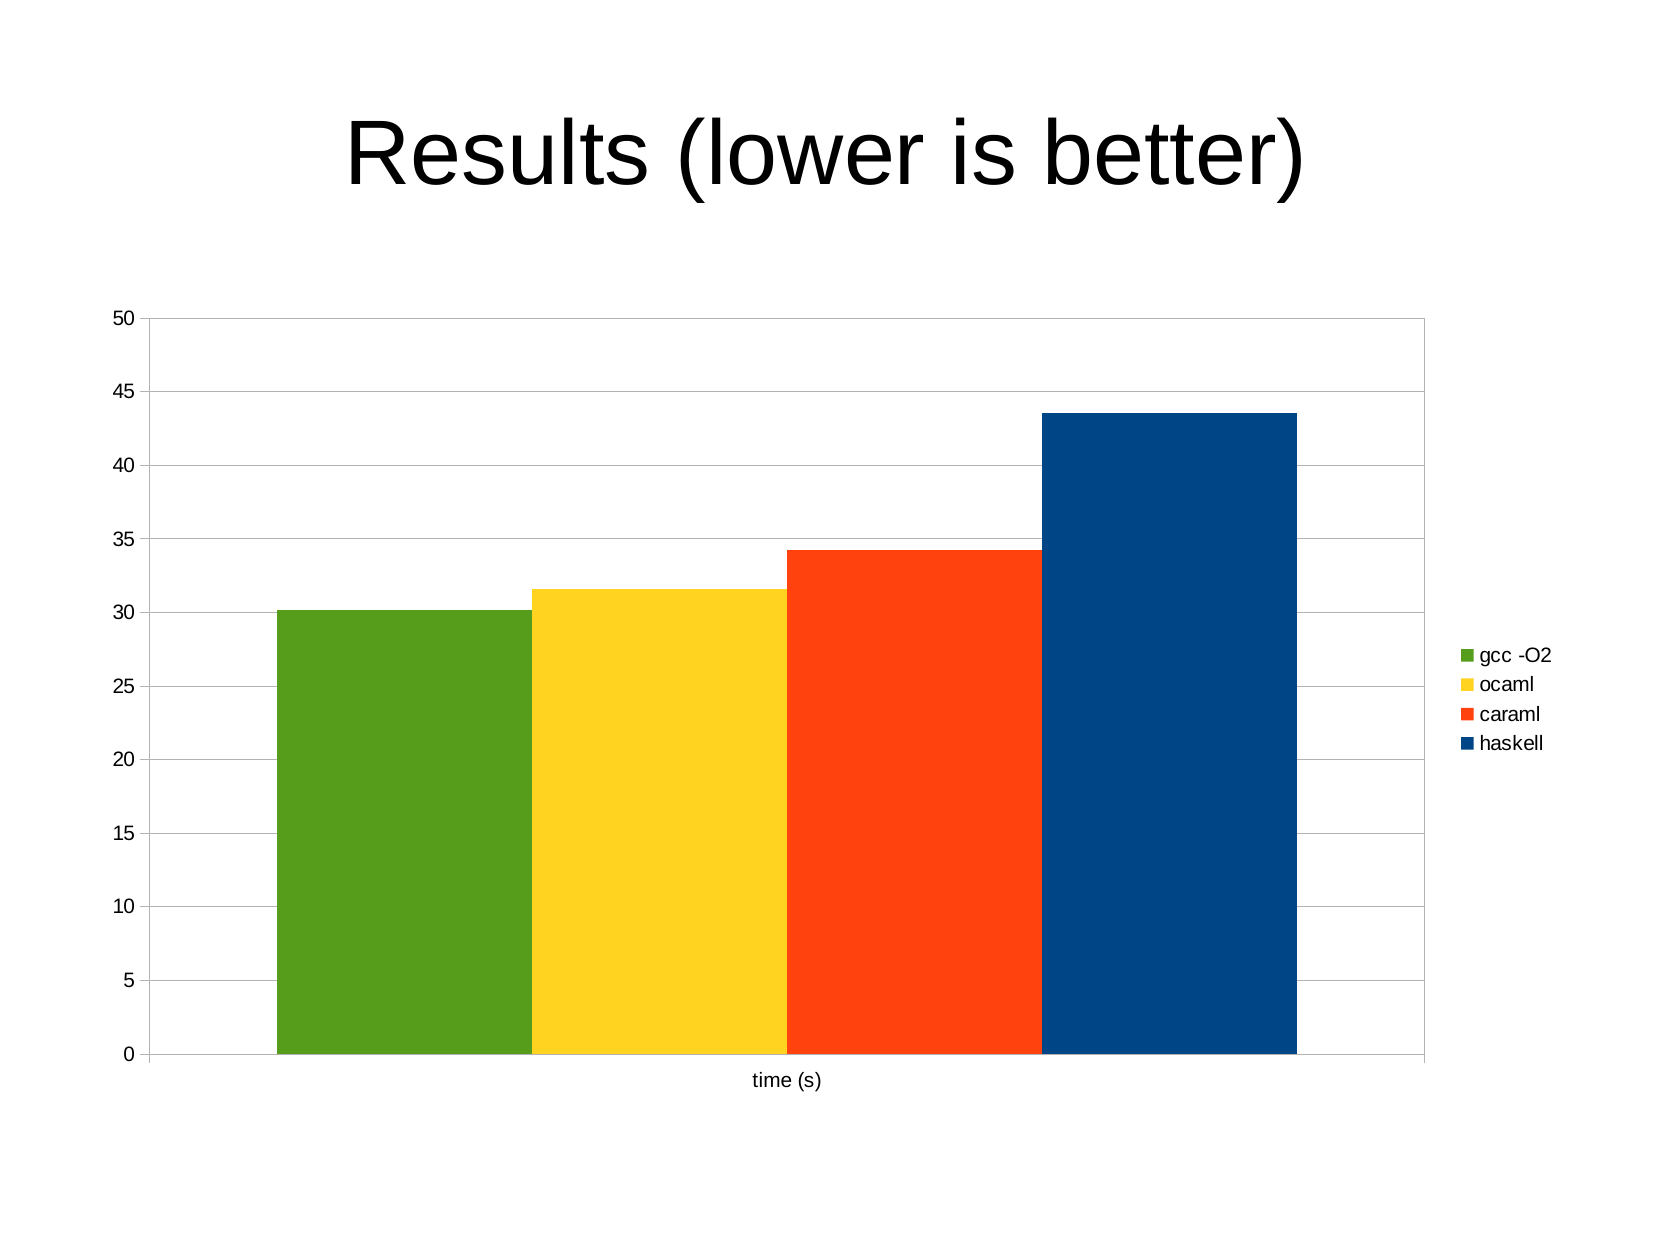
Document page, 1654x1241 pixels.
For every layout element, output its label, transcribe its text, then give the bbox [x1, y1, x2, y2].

title Results (lower is better) [82, 49, 1571, 257]
chart [82, 290, 1571, 1109]
